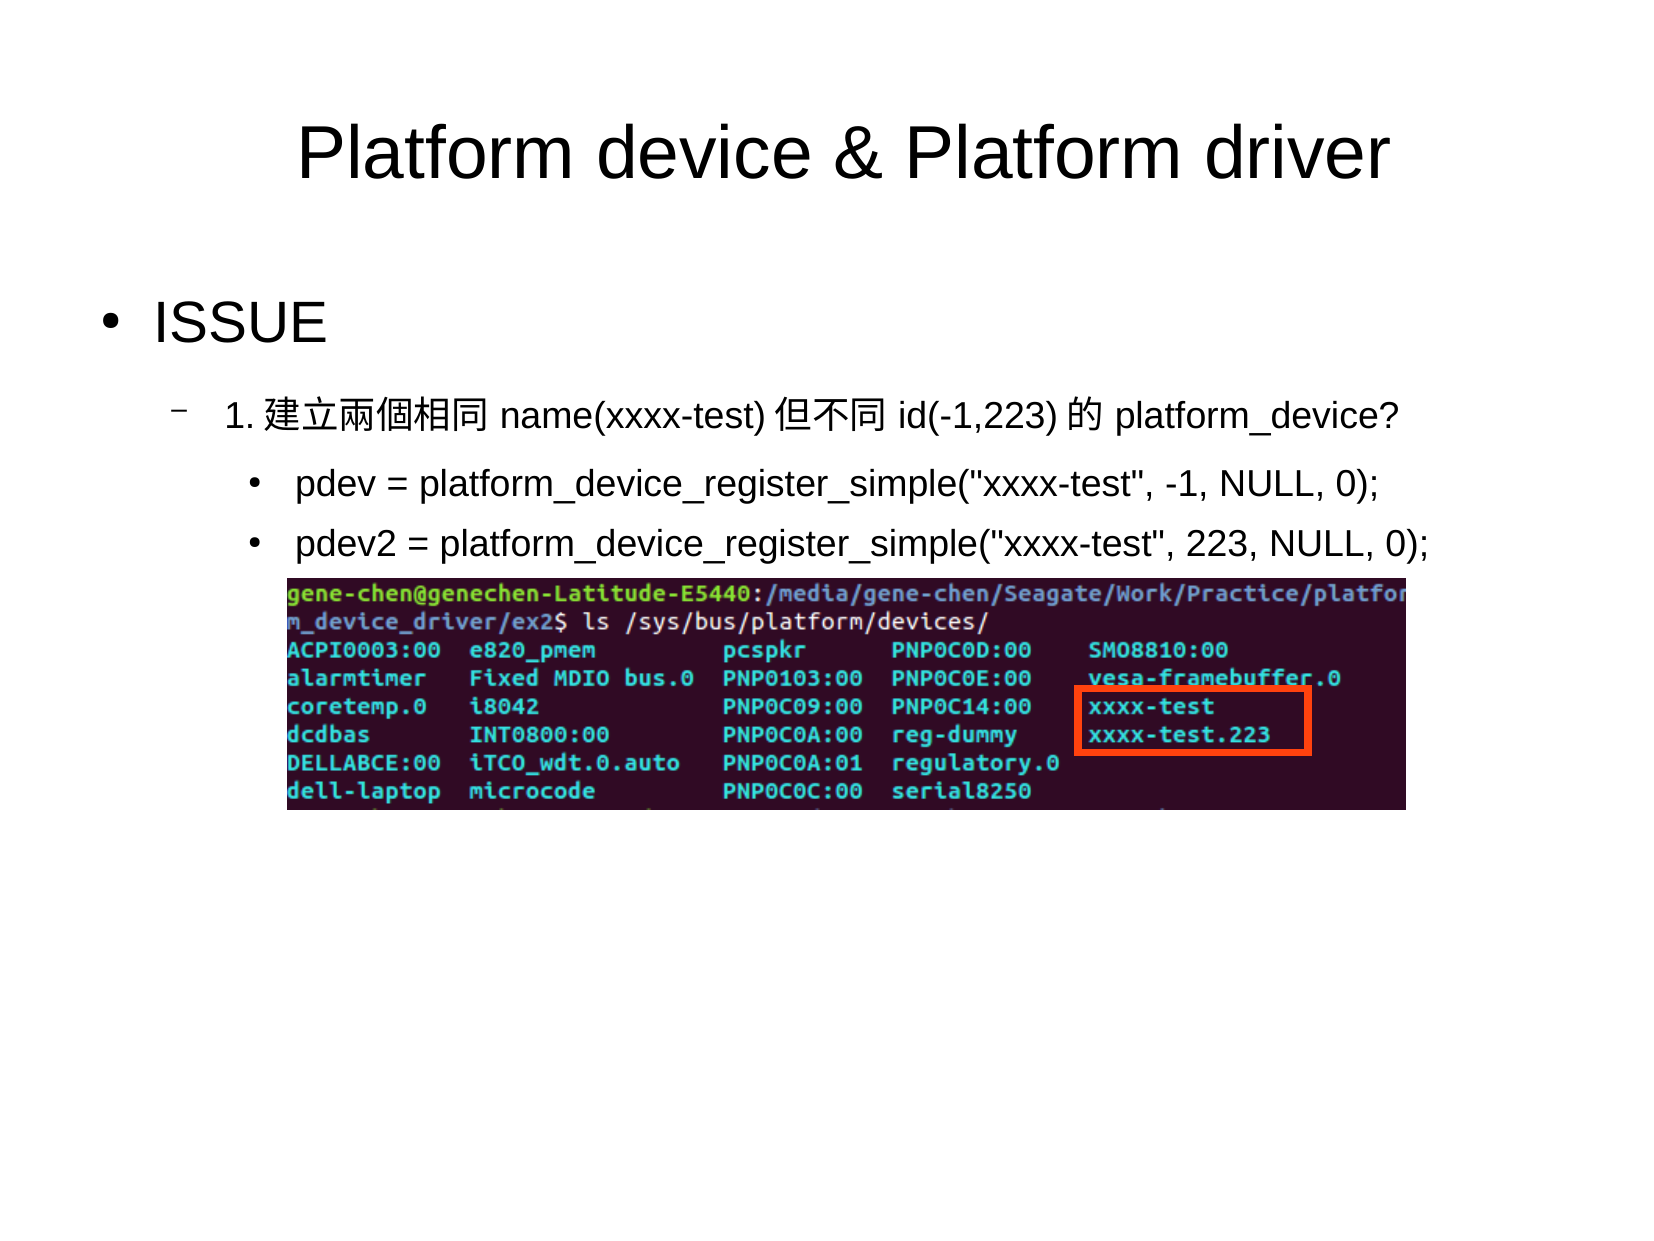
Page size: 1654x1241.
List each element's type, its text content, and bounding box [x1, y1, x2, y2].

text_box [1074, 685, 1312, 756]
title Platform device & Platform driver [82, 49, 1571, 257]
list ISSUE 1.建立兩個相同name(xxxx-test)但不同id(-1,223)的platform_device? pdev = platform_device_register_simple("xxxx-test", -1, NULL, 0); pdev2 = platform_device_register_simple("xxxx-test", 223, NULL, 0); [82, 290, 1571, 1010]
picture [287, 578, 1406, 810]
